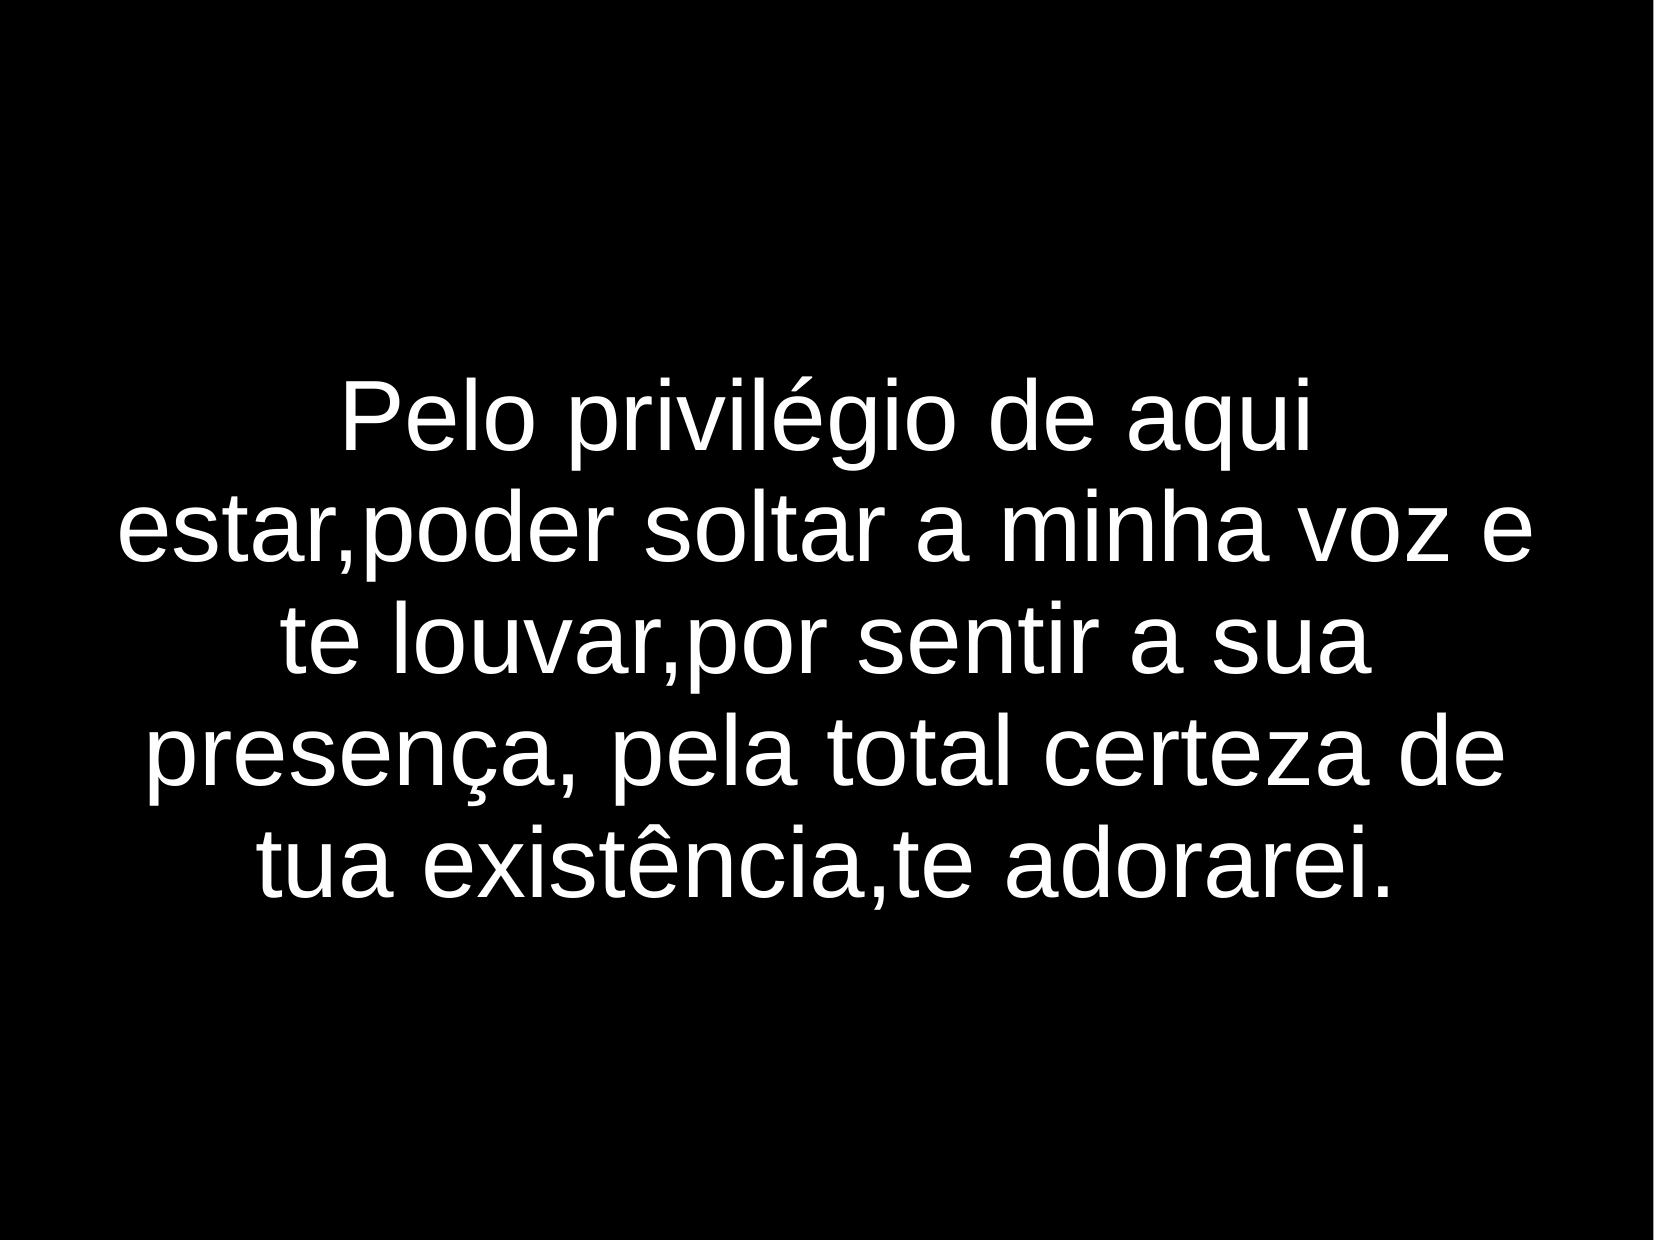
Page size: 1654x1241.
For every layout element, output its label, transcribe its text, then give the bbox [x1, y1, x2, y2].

subtitle Pelo privilégio de aqui estar,poder soltar a minha voz e te louvar,por sentir a sua presença, pela total certeza de tua existência,te adorarei. [82, 49, 1571, 1229]
